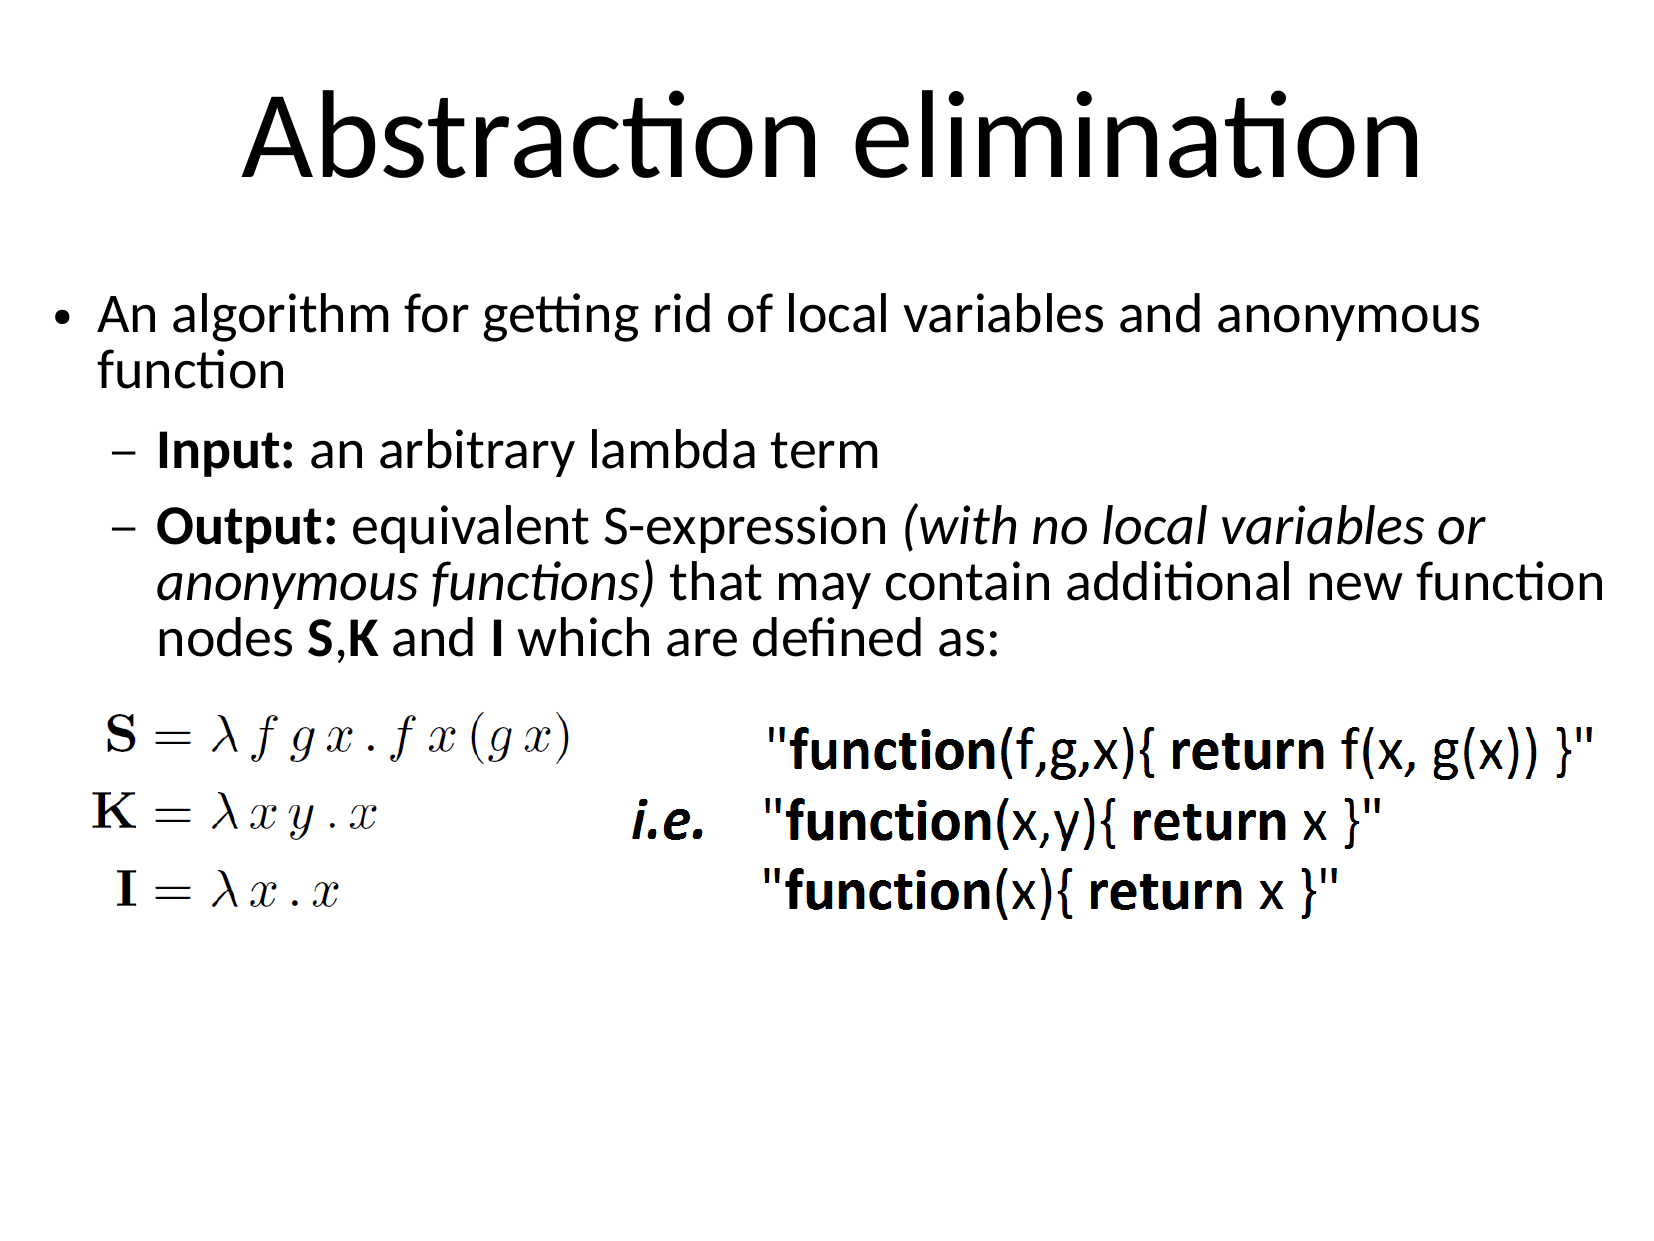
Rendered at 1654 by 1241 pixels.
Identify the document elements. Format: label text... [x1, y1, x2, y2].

title Abstraction elimination [90, 70, 1579, 223]
picture [72, 686, 1613, 943]
list An algorithm for getting rid of local variables and anonymous function Input: an arbitrary lambda term Output: equivalent S-expression (with no local variables or anonymous functions) that may contain additional new function nodes S,K and I which are defined as: [37, 290, 1636, 676]
